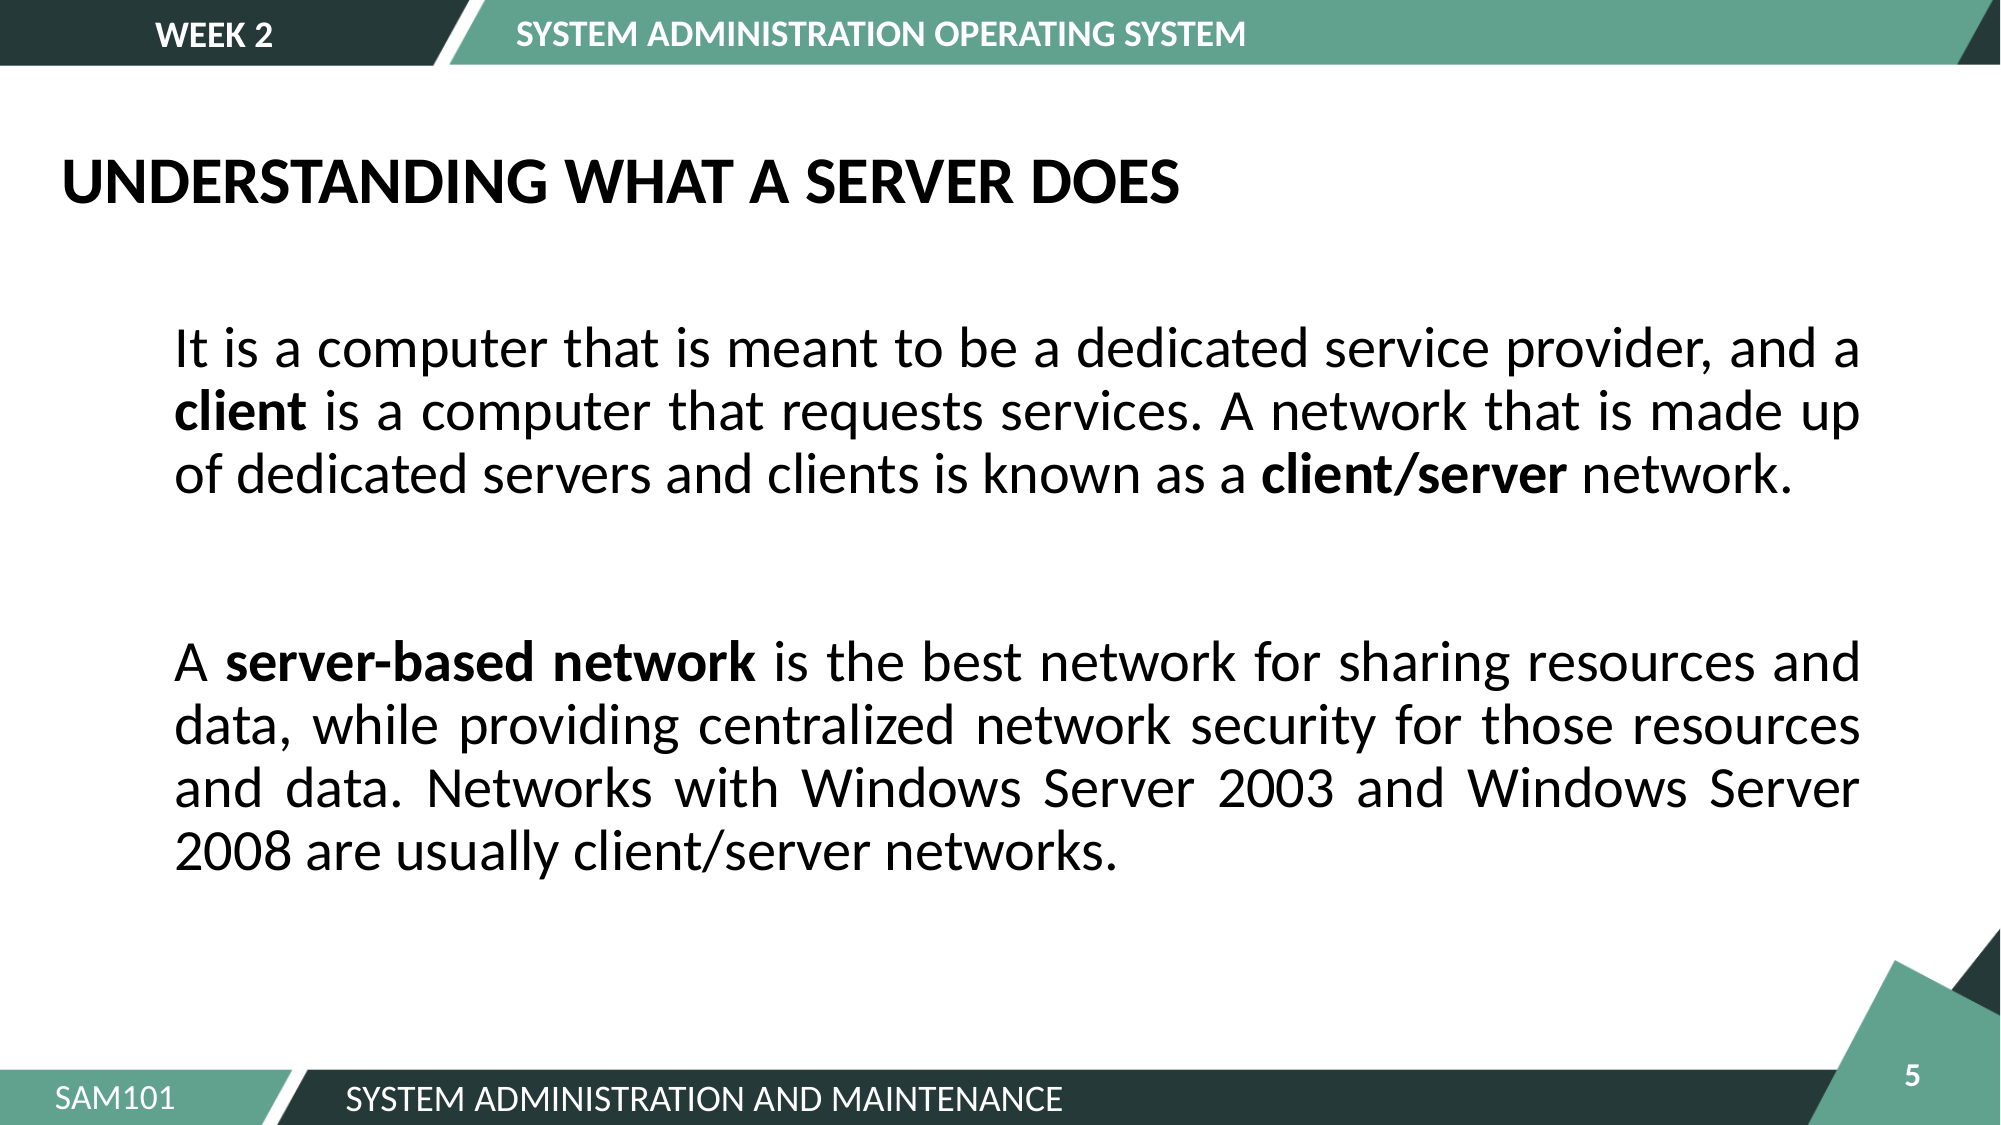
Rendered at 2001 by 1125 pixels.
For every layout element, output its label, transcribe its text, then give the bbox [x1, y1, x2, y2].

text_box A server-based network is the best network for sharing resources and data, while providing centralized network security for those resources and data. Networks with Windows Server 2003 and Windows Server 2008 are usually client/server networks. [159, 616, 1878, 898]
text_box WEEK 2 [98, 2, 331, 63]
text_box SAM101 [39, 1066, 233, 1125]
text_box SYSTEM ADMINISTRATION AND MAINTENANCE [330, 1066, 1332, 1125]
picture [0, 0, 2001, 1125]
text_box It is a computer that is meant to be a dedicated service provider, and a client is a computer that requests services. A network that is made up of dedicated servers and clients is known as a client/server network. [159, 302, 1878, 585]
text_box SYSTEM ADMINISTRATION OPERATING SYSTEM [501, 1, 1937, 62]
text_box UNDERSTANDING WHAT A SERVER DOES [45, 130, 1285, 233]
slide_number <number> [1486, 1042, 1937, 1103]
